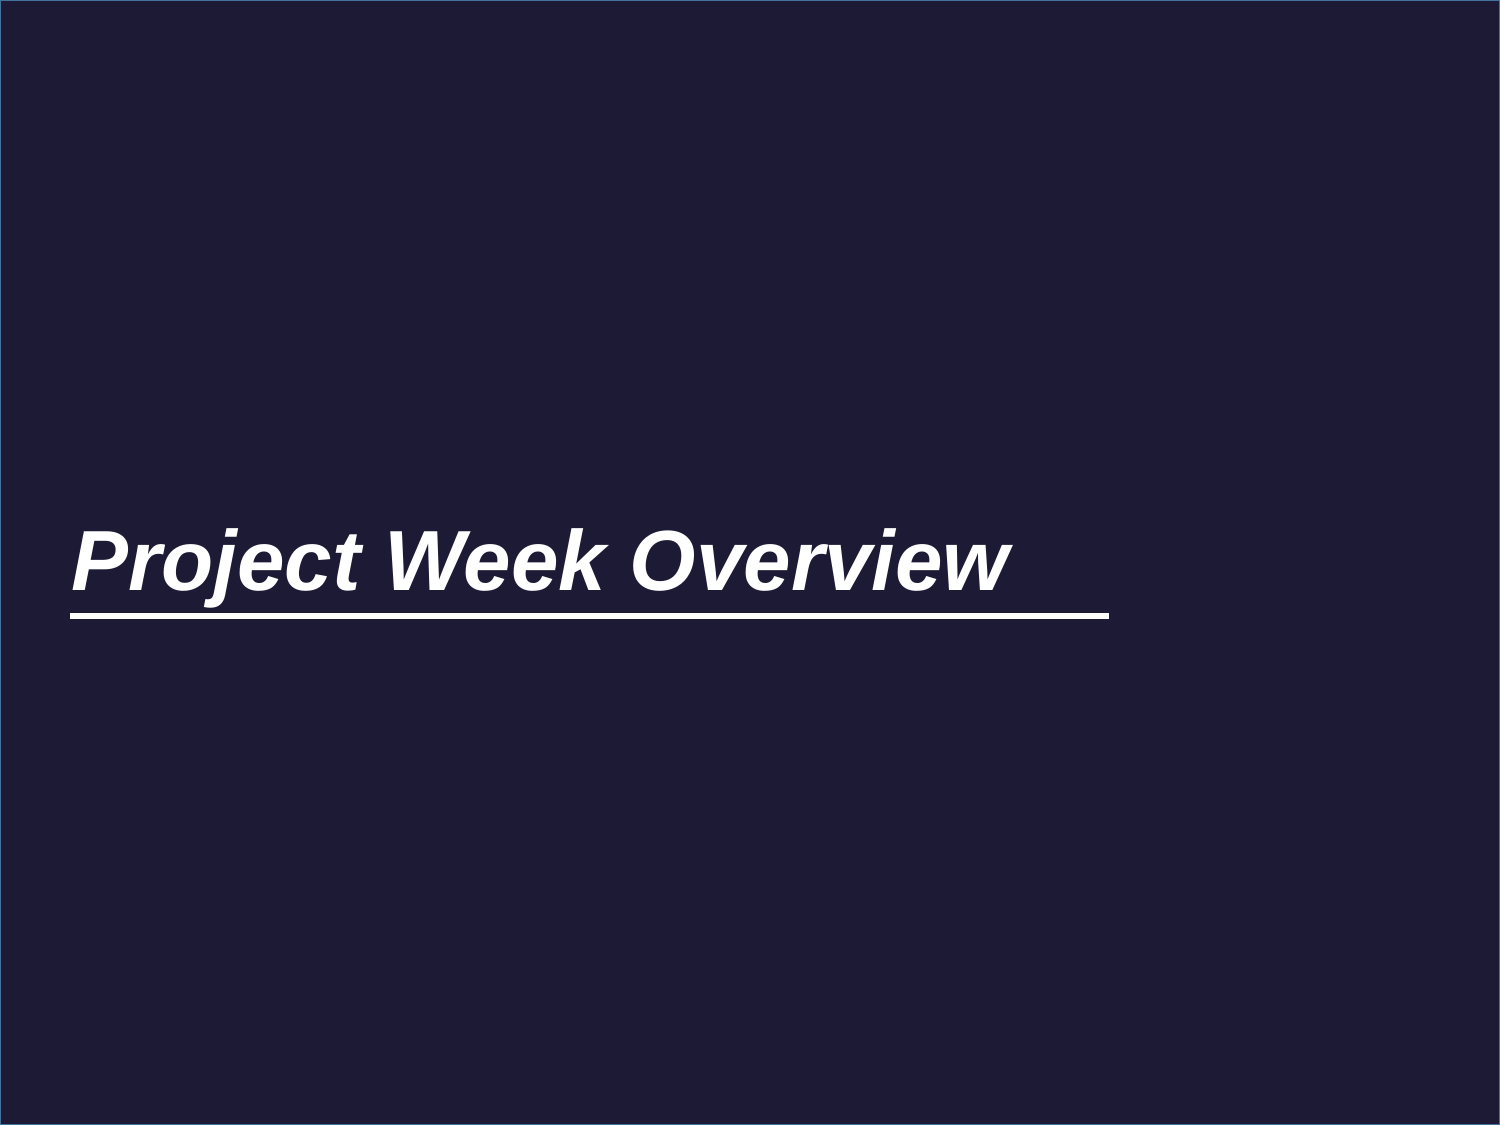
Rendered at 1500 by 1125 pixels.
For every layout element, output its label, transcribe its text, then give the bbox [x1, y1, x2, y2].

text_box Project Week Overview [64, 497, 1414, 615]
